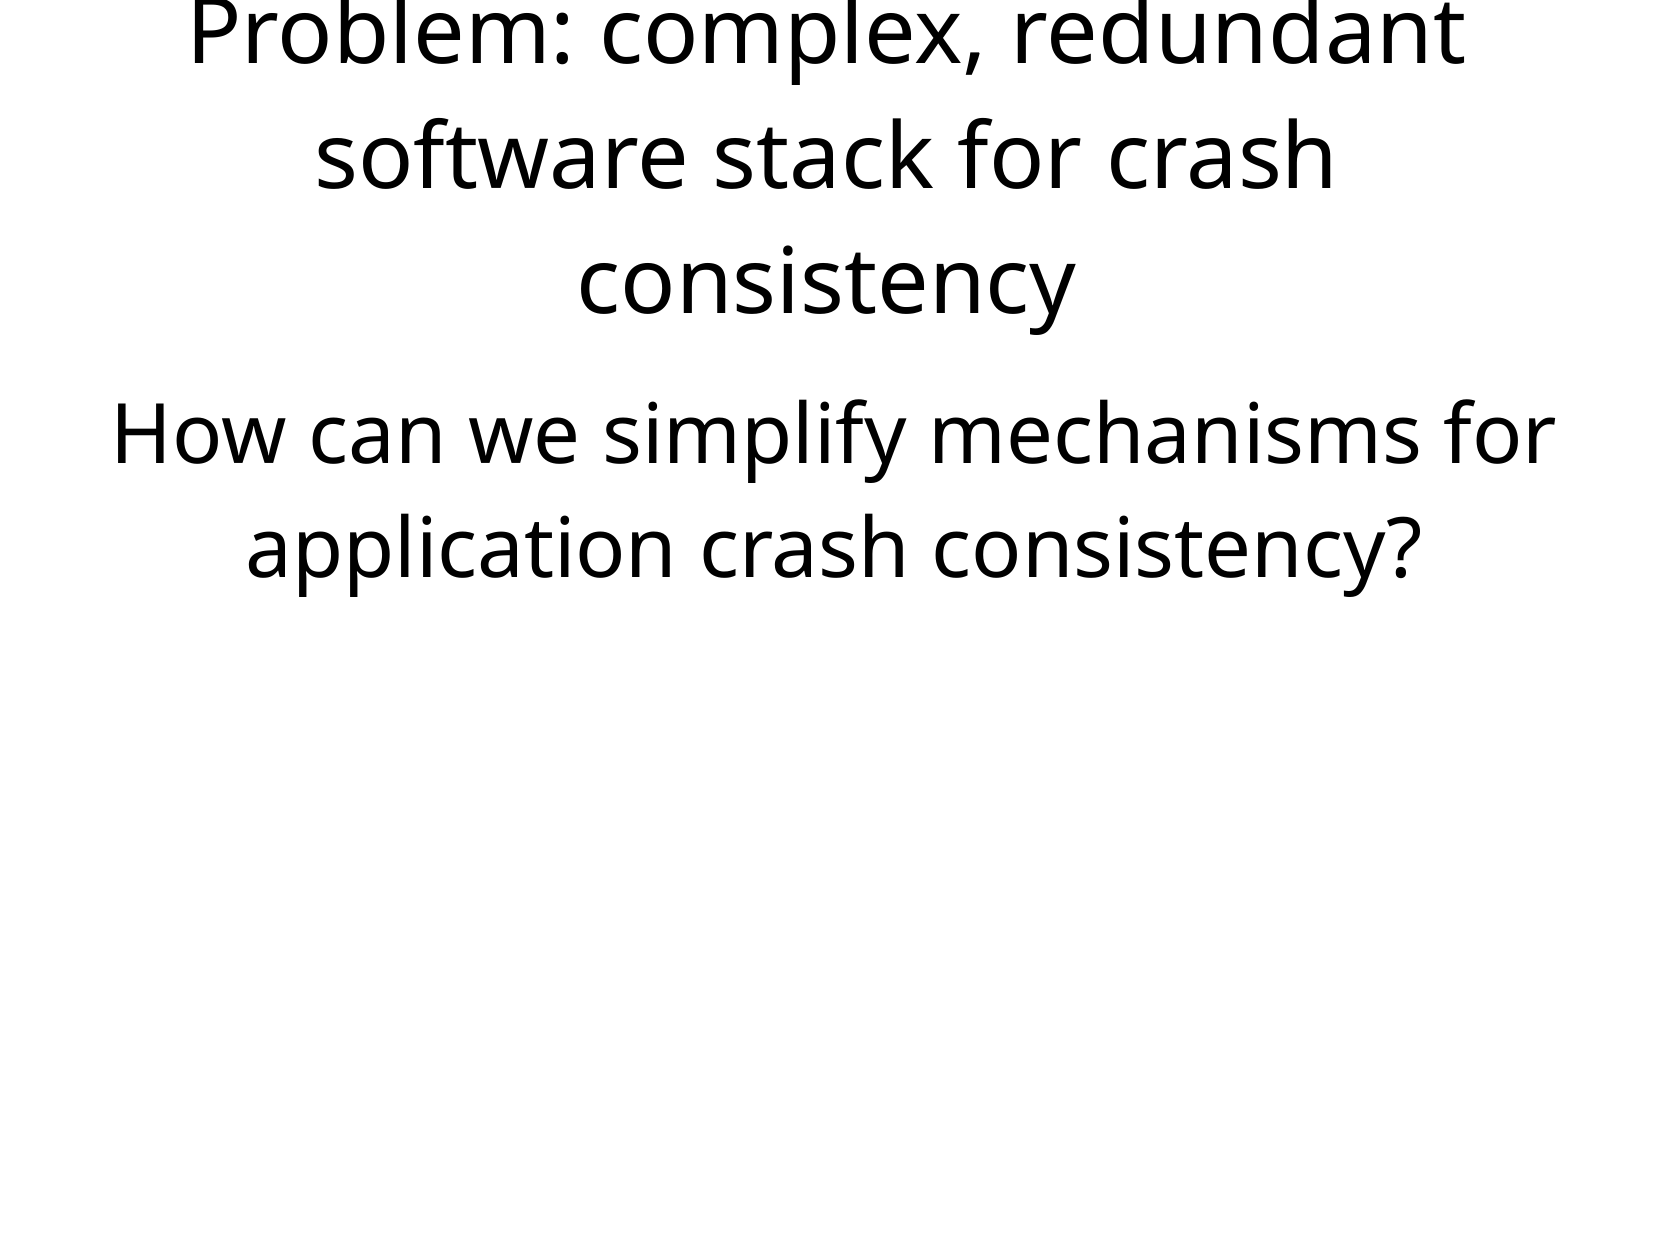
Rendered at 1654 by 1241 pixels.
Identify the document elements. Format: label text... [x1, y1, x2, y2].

title Problem: complex, redundant software stack for crash consistency [82, 27, 1571, 279]
list How can we simplify mechanisms for application crash consistency? [15, 375, 1654, 1104]
